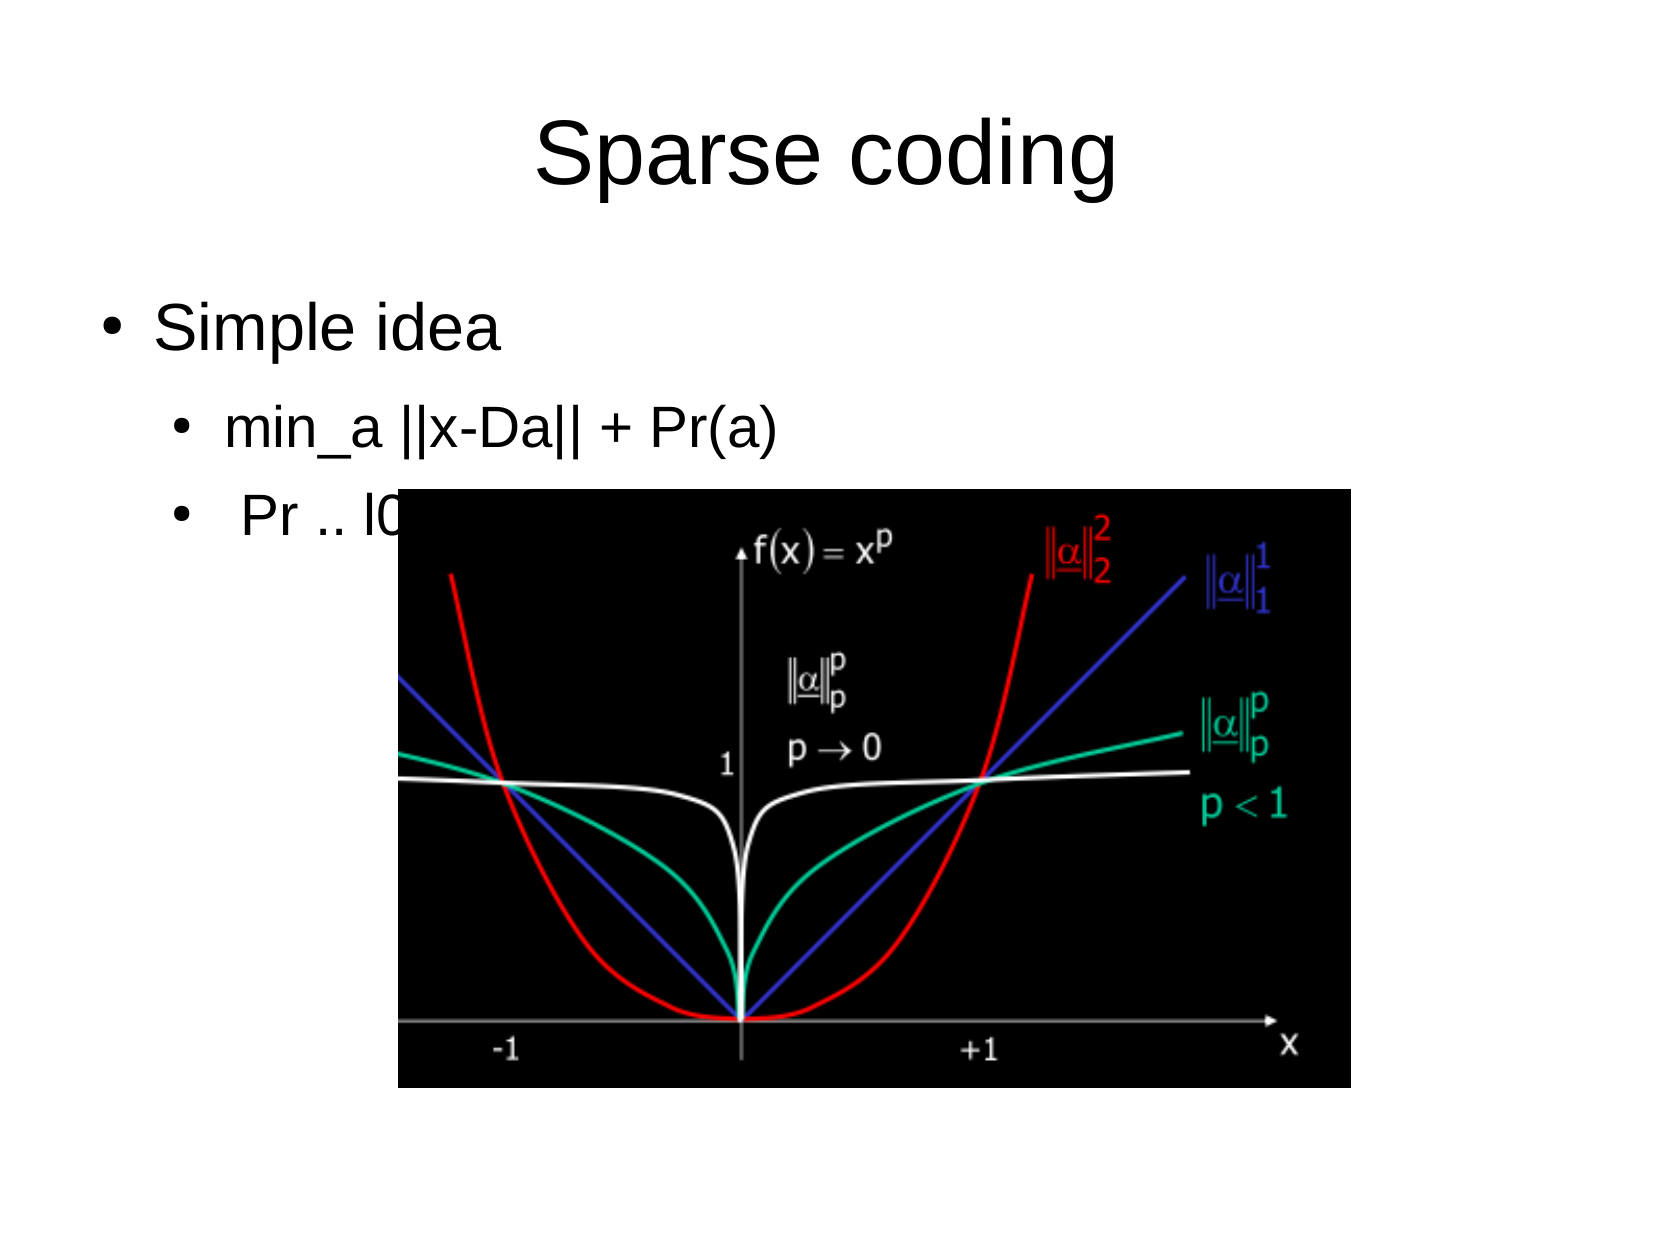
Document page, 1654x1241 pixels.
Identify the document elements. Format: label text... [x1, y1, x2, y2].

title Sparse coding [82, 56, 1571, 250]
list Simple idea min_a ||x-Da|| + Pr(a) Pr .. l0 l1 etc. [82, 290, 1571, 1094]
picture [398, 489, 1351, 1088]
